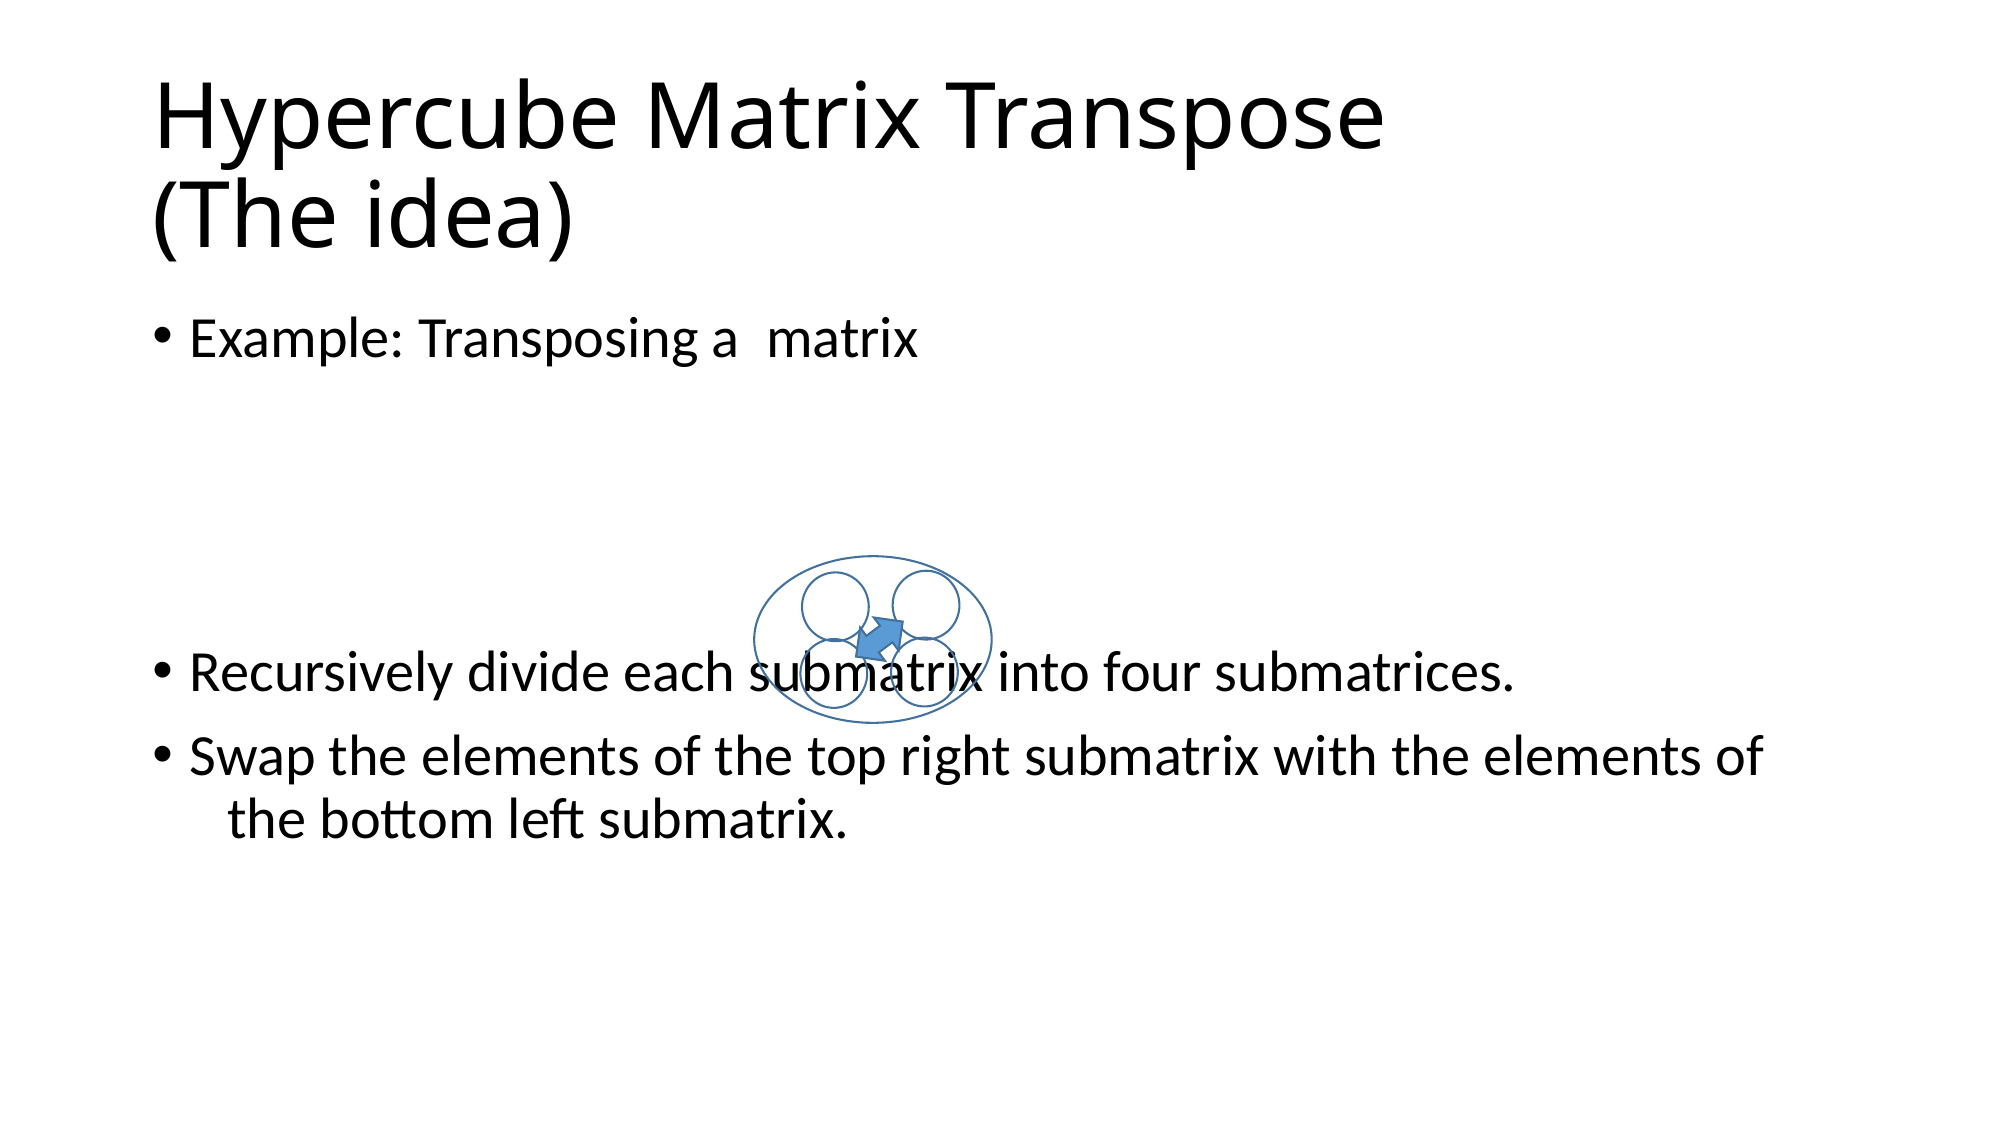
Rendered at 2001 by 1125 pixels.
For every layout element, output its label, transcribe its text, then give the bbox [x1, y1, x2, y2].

list Example: Transposing a matrix Recursively divide each submatrix into four submatrices. Swap the elements of the top right submatrix with the elements of the bottom left submatrix. [137, 299, 1863, 1014]
text_box [856, 617, 903, 661]
title Hypercube Matrix Transpose (The idea) [137, 59, 1863, 278]
